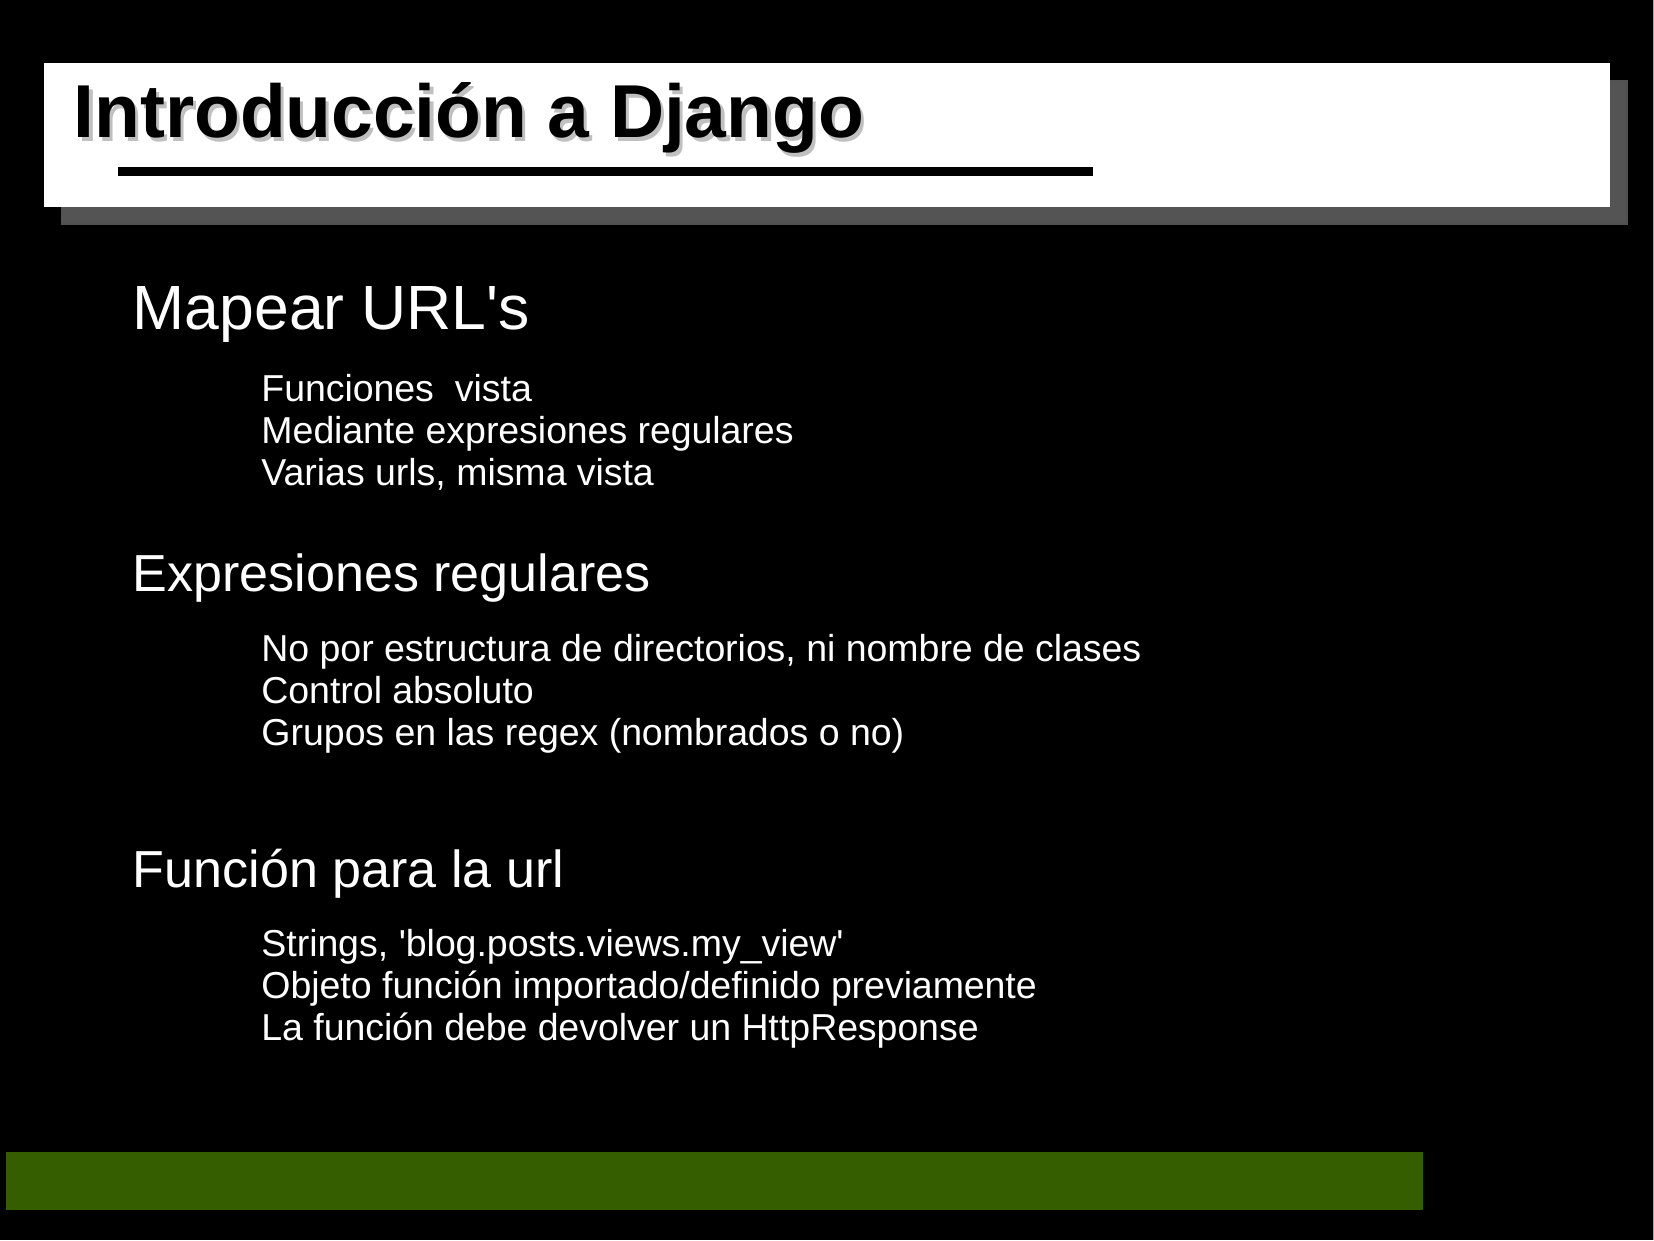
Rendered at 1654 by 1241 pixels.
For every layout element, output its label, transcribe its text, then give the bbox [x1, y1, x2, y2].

text_box Función para la url [118, 832, 580, 906]
text_box Mapear URL's [118, 265, 546, 351]
text_box [5, 1151, 1424, 1211]
text_box Expresiones regulares [118, 537, 666, 611]
text_box [44, 63, 1610, 207]
text_box No por estructura de directorios, ni nombre de clases Control absoluto Grupos en las regex (nombrados o no) [236, 620, 1447, 761]
text_box Introducción a Django [59, 62, 894, 184]
text_box Strings, 'blog.posts.views.my_view' Objeto función importado/definido previamente La función debe devolver un HttpResponse [236, 915, 1447, 1057]
text_box Funciones vista Mediante expresiones regulares Varias urls, misma vista [236, 360, 1447, 502]
